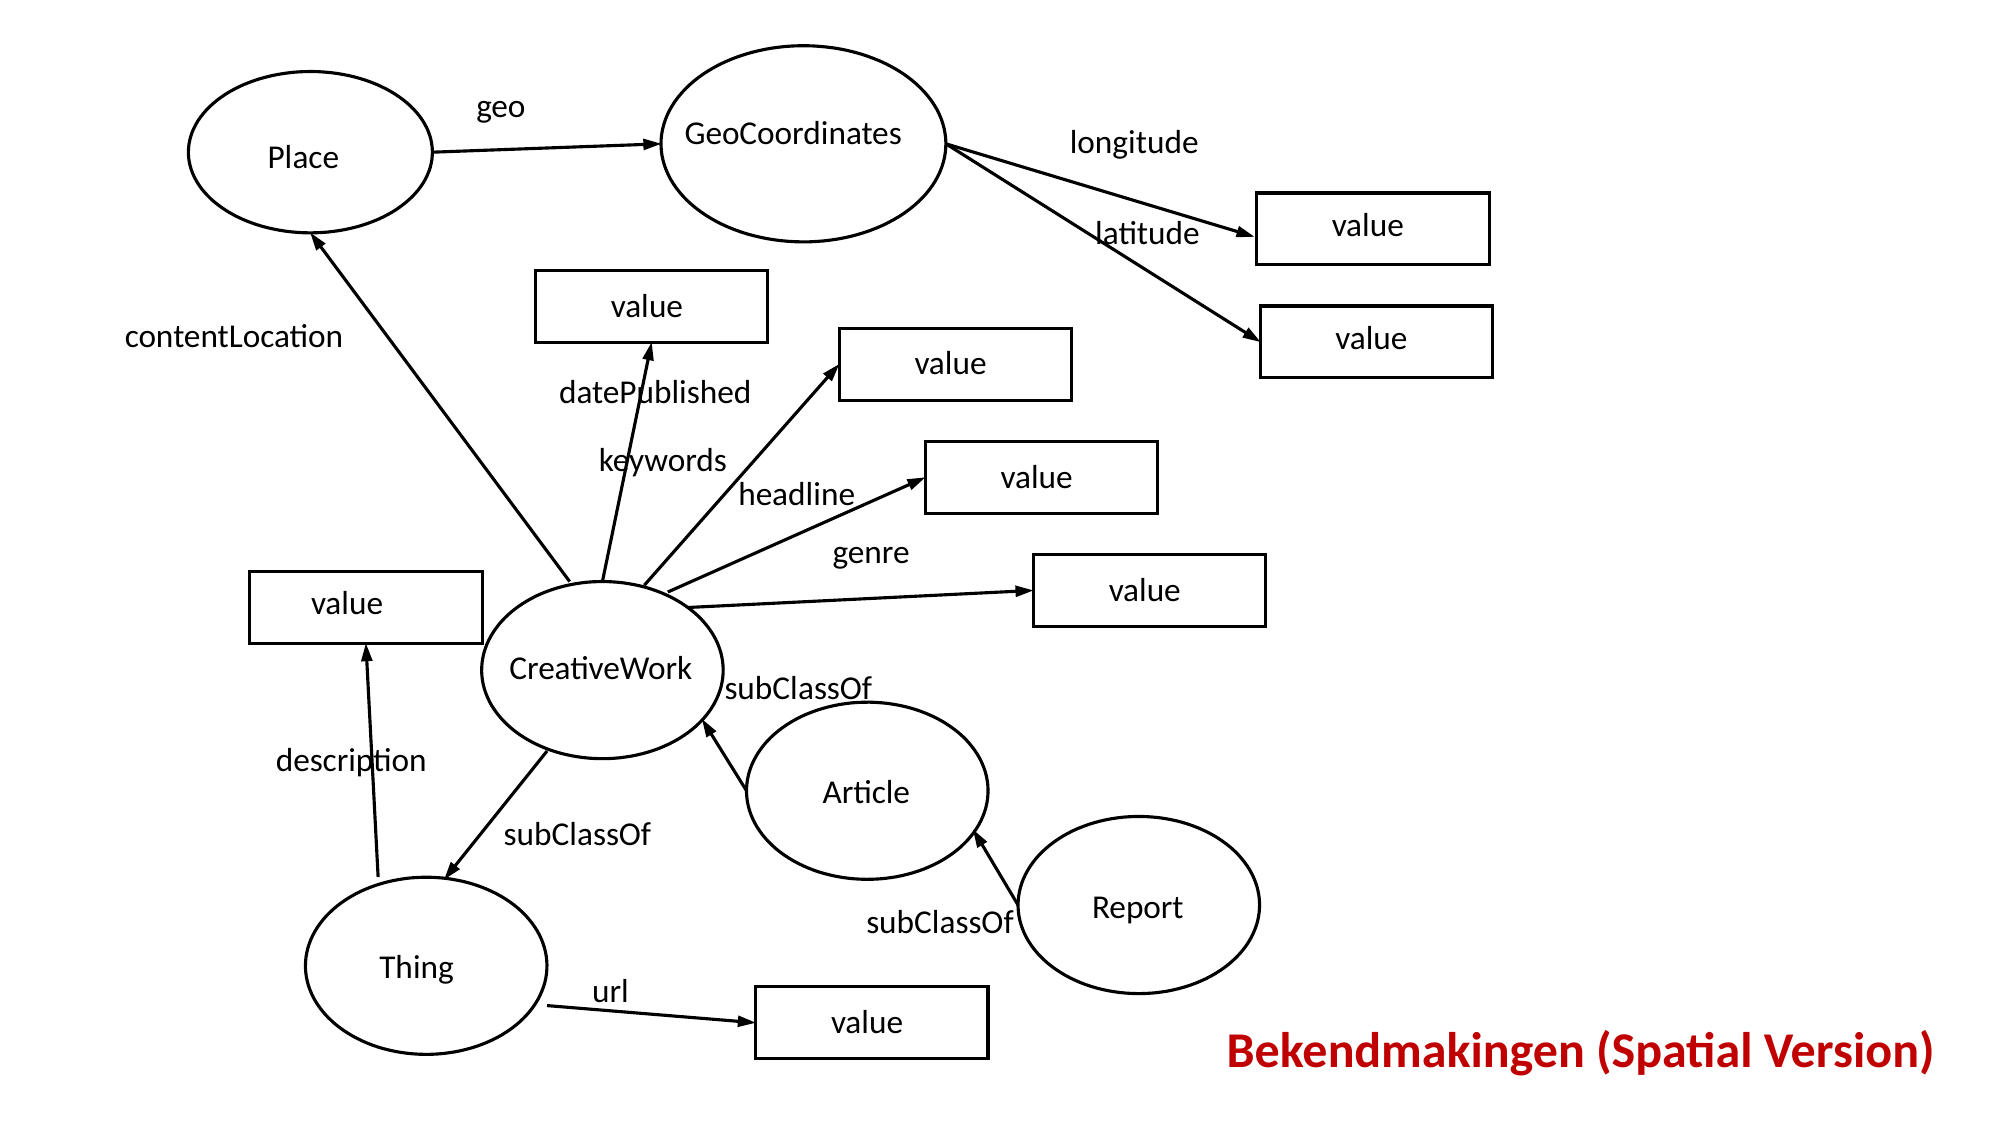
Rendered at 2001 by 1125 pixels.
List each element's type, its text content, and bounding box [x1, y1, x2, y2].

text_box Article [807, 762, 927, 819]
text_box Thing [364, 938, 470, 994]
text_box subClassOf [851, 892, 1031, 949]
text_box headline [834, 504, 872, 521]
text_box datePublished [638, 362, 769, 419]
text_box url [577, 1010, 645, 1017]
text_box keywords [624, 430, 745, 486]
text_box value [1093, 560, 1197, 616]
text_box geo [461, 76, 542, 132]
text_box GeoCoordinates [669, 104, 921, 160]
text_box keywords [583, 430, 631, 486]
text_box latitude [1080, 204, 1217, 260]
text_box subClassOf [488, 804, 668, 860]
text_box datePublished [544, 362, 645, 419]
text_box description [373, 730, 445, 786]
text_box subClassOf [709, 658, 889, 715]
text_box value [595, 276, 700, 332]
text_box value [1316, 196, 1421, 252]
text_box Bekendmakingen (Spatial Version) [1211, 1009, 1958, 1086]
text_box value [1320, 309, 1424, 365]
text_box value [816, 992, 920, 1048]
text_box longitude [1054, 112, 1216, 169]
text_box description [260, 730, 371, 786]
text_box value [296, 573, 400, 630]
text_box contentLocation [109, 306, 362, 363]
text_box value [899, 333, 1003, 390]
text_box value [985, 447, 1089, 503]
text_box headline [723, 465, 872, 521]
text_box url [577, 961, 645, 1011]
text_box genre [817, 523, 927, 579]
text_box CreativeWork [494, 638, 711, 695]
text_box Place [252, 127, 356, 184]
text_box Report [1077, 877, 1201, 933]
